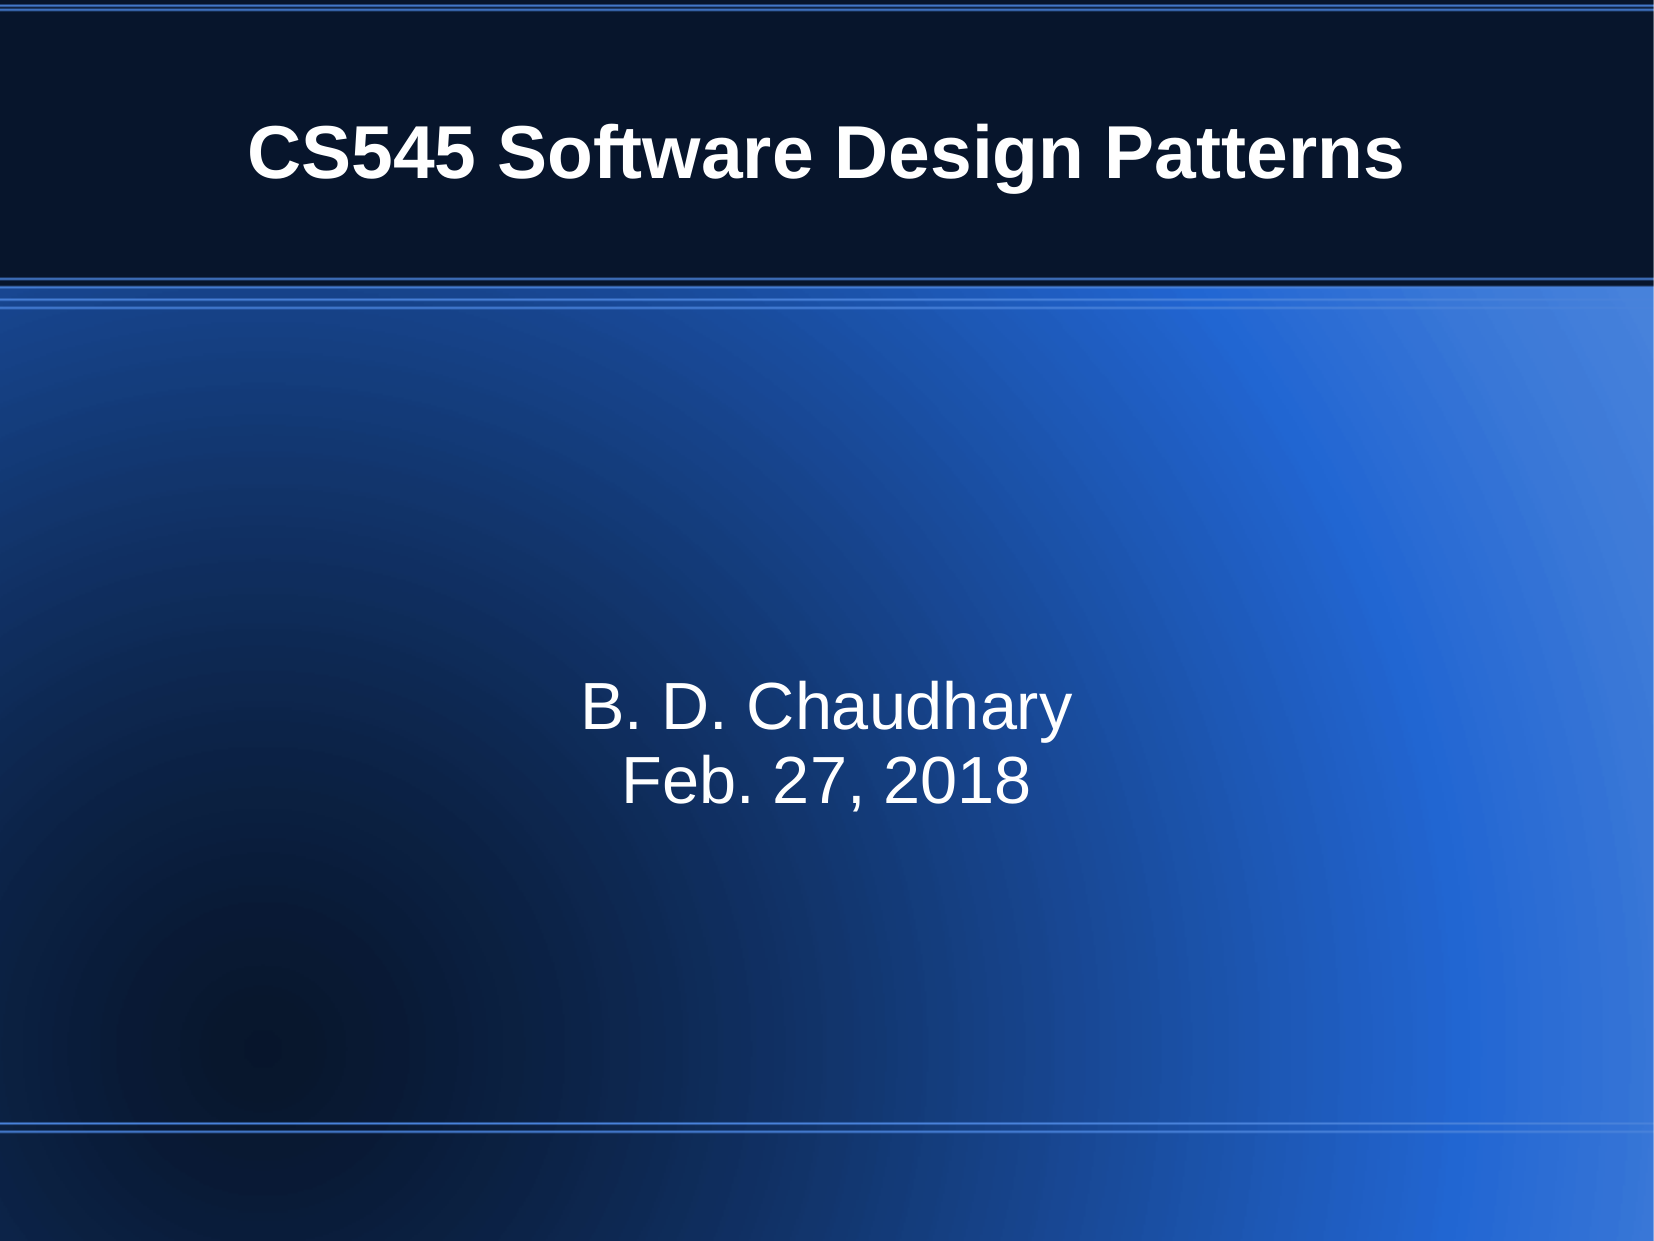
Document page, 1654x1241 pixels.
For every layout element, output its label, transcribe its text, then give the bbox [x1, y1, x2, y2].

picture [0, 0, 1654, 1241]
title CS545 Software Design Patterns [82, 49, 1571, 257]
subtitle B. D. Chaudhary Feb. 27, 2018 [82, 355, 1571, 1058]
